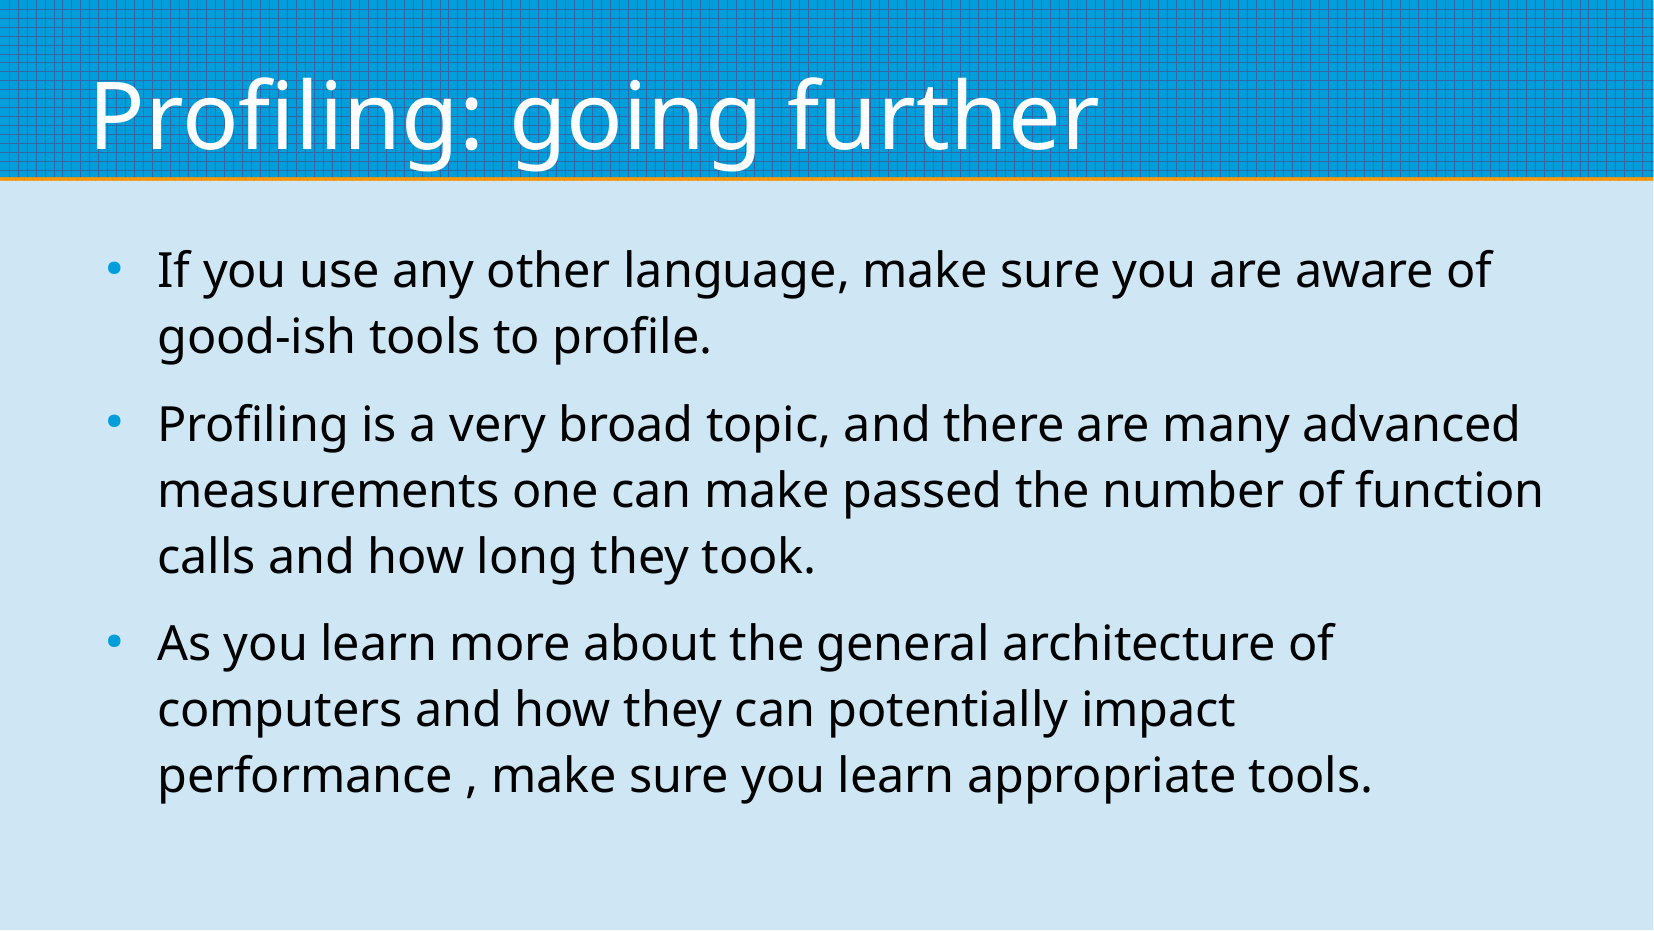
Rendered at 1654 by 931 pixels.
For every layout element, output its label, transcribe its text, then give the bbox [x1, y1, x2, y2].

list If you use any other language, make sure you are aware of good-ish tools to profile. Profiling is a very broad topic, and there are many advanced measurements one can make passed the number of function calls and how long they took. As you learn more about the general architecture of computers and how they can potentially impact performance , make sure you learn appropriate tools. [88, 236, 1565, 813]
title Profiling: going further [88, 14, 1565, 178]
